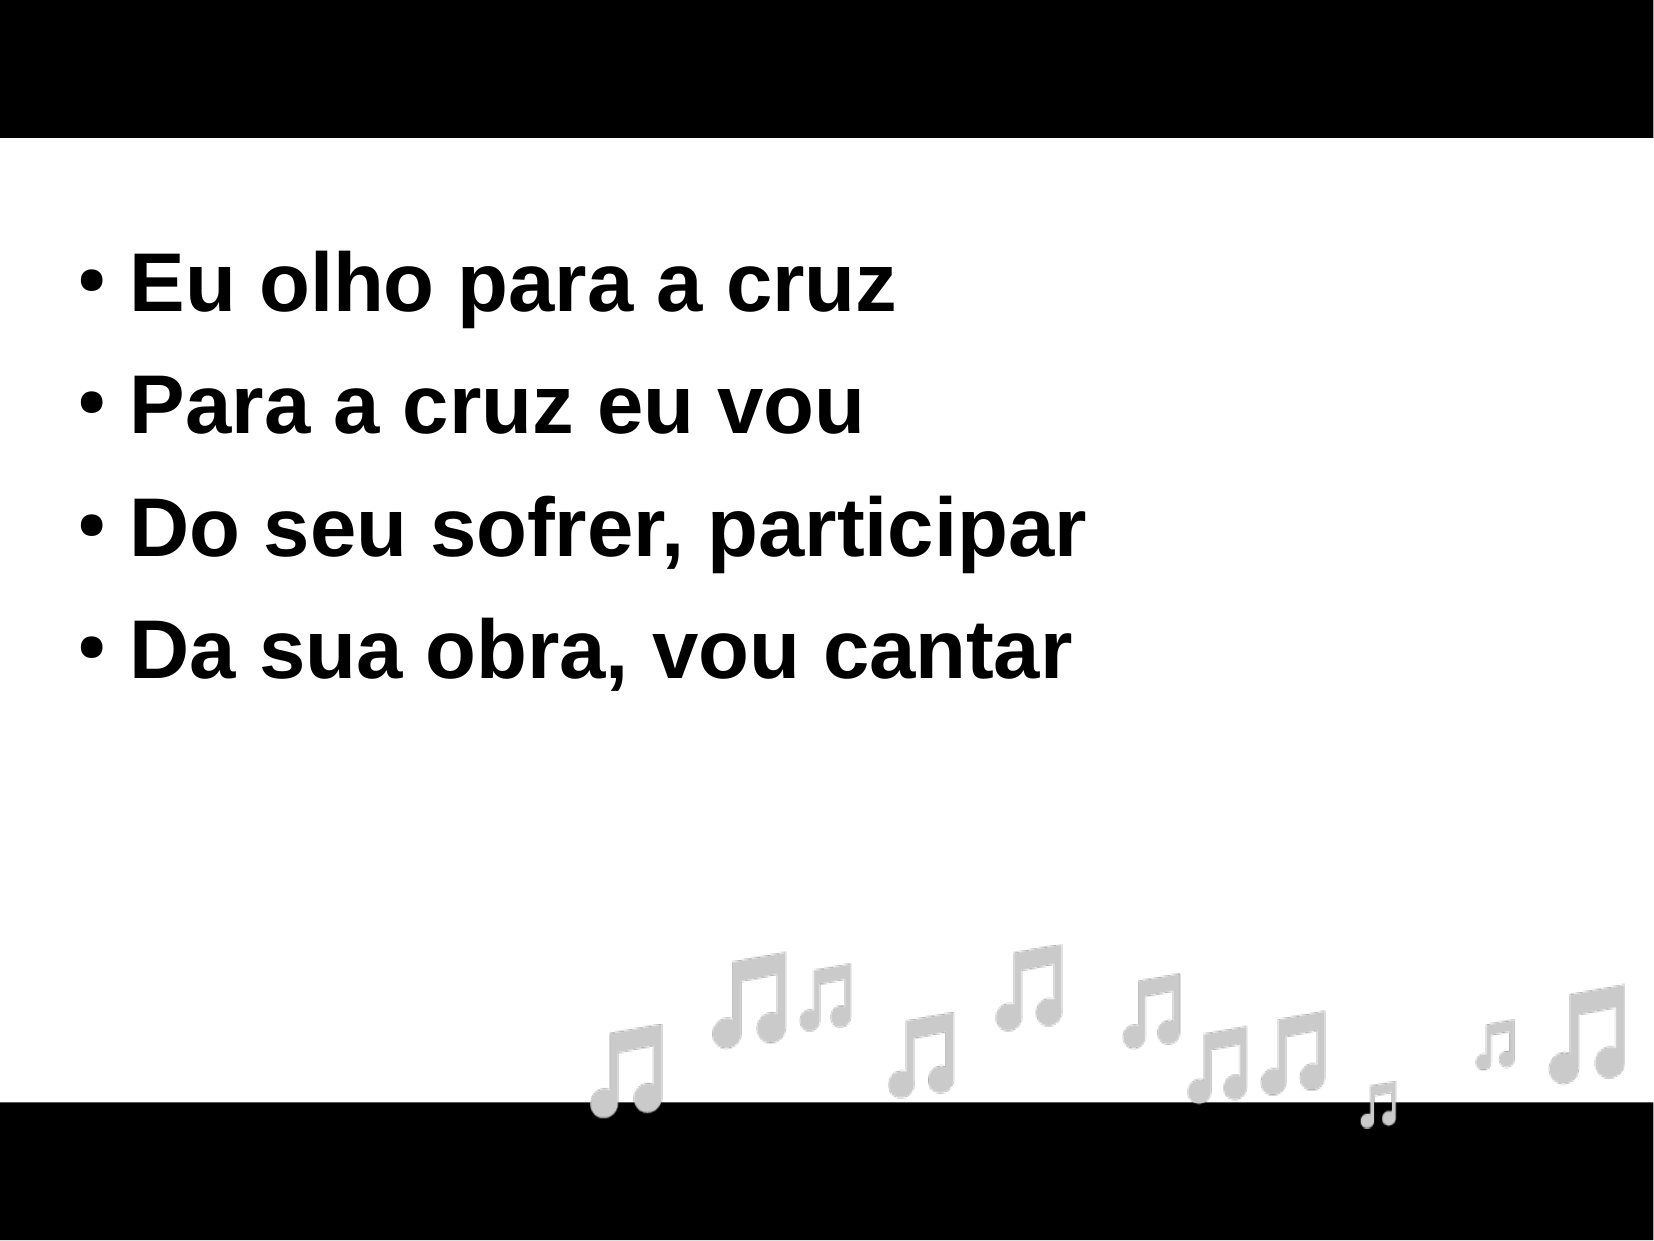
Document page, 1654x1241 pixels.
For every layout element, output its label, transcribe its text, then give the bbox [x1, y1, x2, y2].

list Eu olho para a cruz Para a cruz eu vou Do seu sofrer, participar Da sua obra, vou cantar [59, 236, 1595, 1024]
